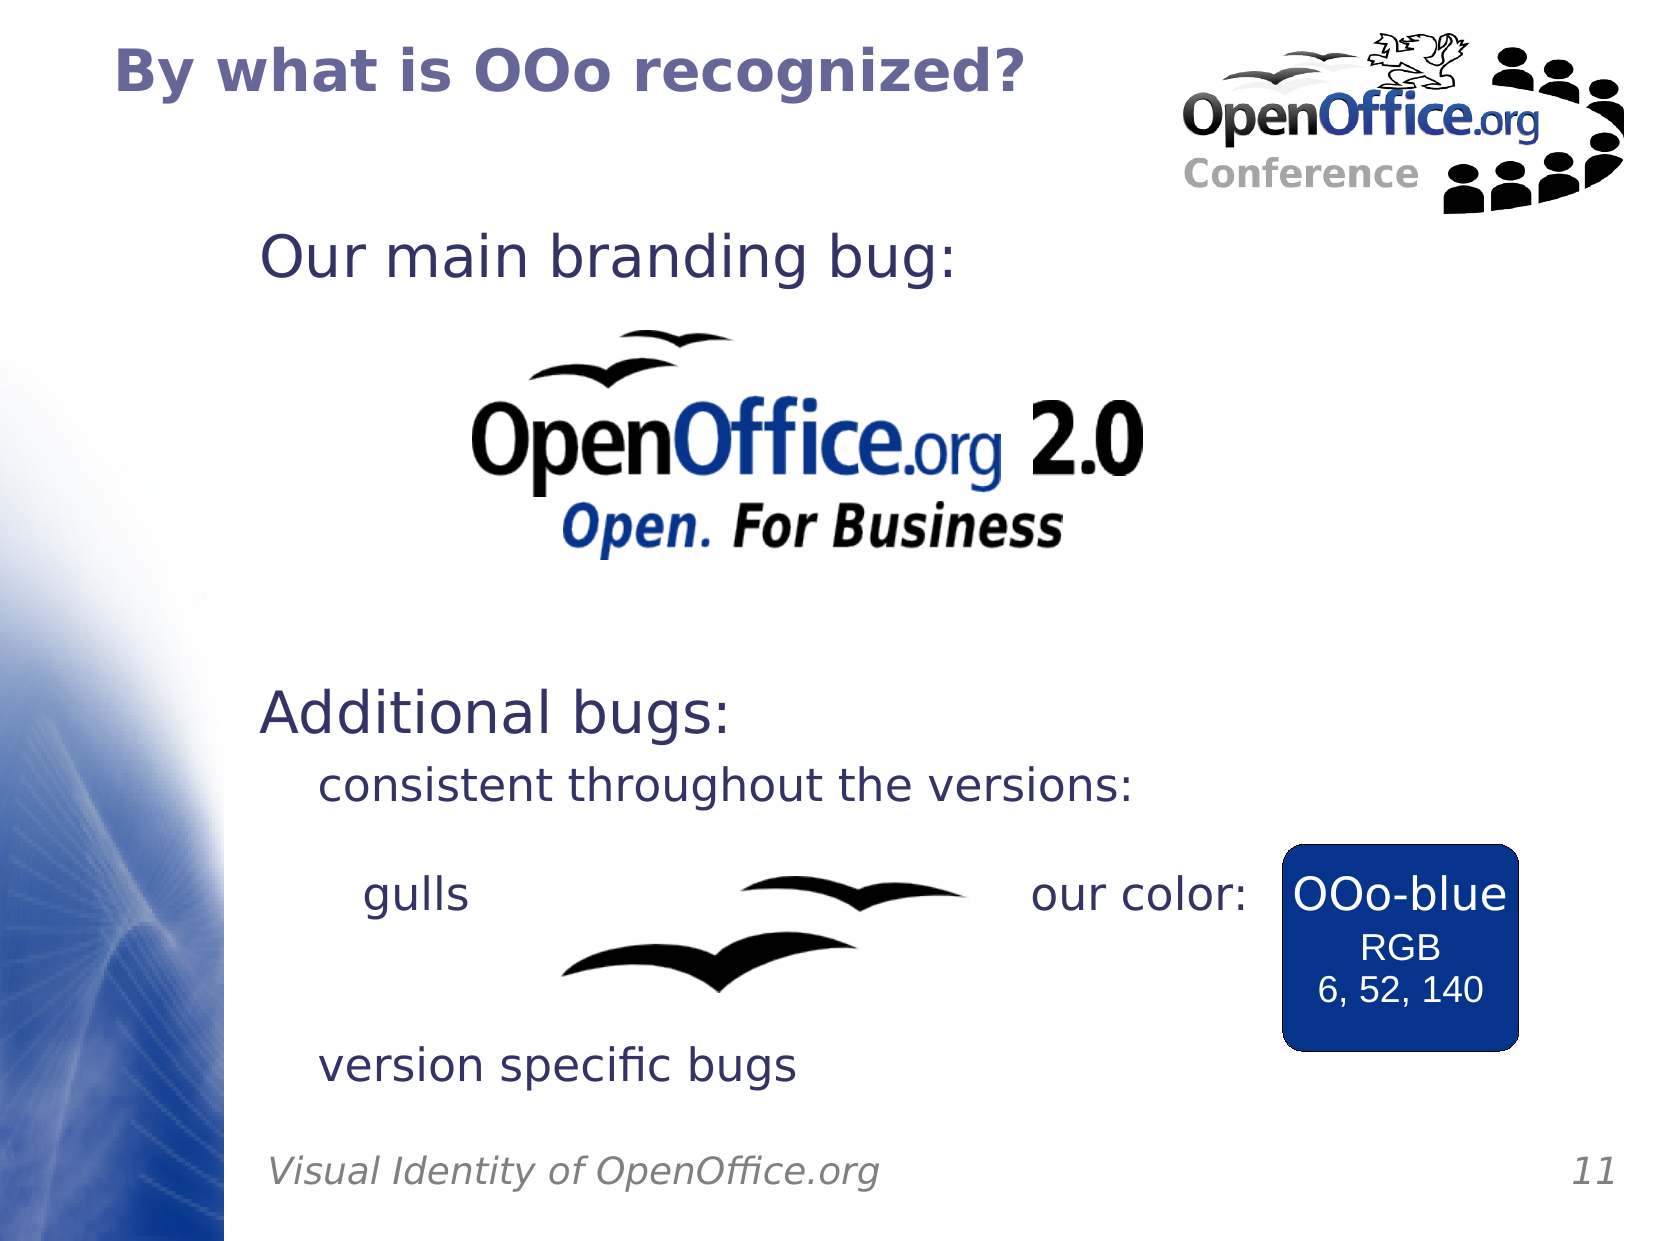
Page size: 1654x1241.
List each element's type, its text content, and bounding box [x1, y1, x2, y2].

picture [1033, 400, 1143, 476]
list version specific bugs [223, 1039, 1619, 1099]
list Additional bugs: consistent throughout the versions: [223, 679, 1619, 857]
list Our main branding bug: [223, 223, 1619, 296]
picture [472, 330, 1001, 497]
title By what is OOo recognized? [24, 15, 1034, 129]
picture [563, 501, 1063, 560]
text_box RGB 6, 52, 140 [1282, 928, 1519, 1039]
text_box RGB 6, 52, 140 [1282, 857, 1519, 868]
picture [0, 0, 224, 1241]
picture [1183, 33, 1624, 214]
list gulls our color: OOo-blue [224, 868, 1620, 928]
picture [561, 928, 969, 993]
